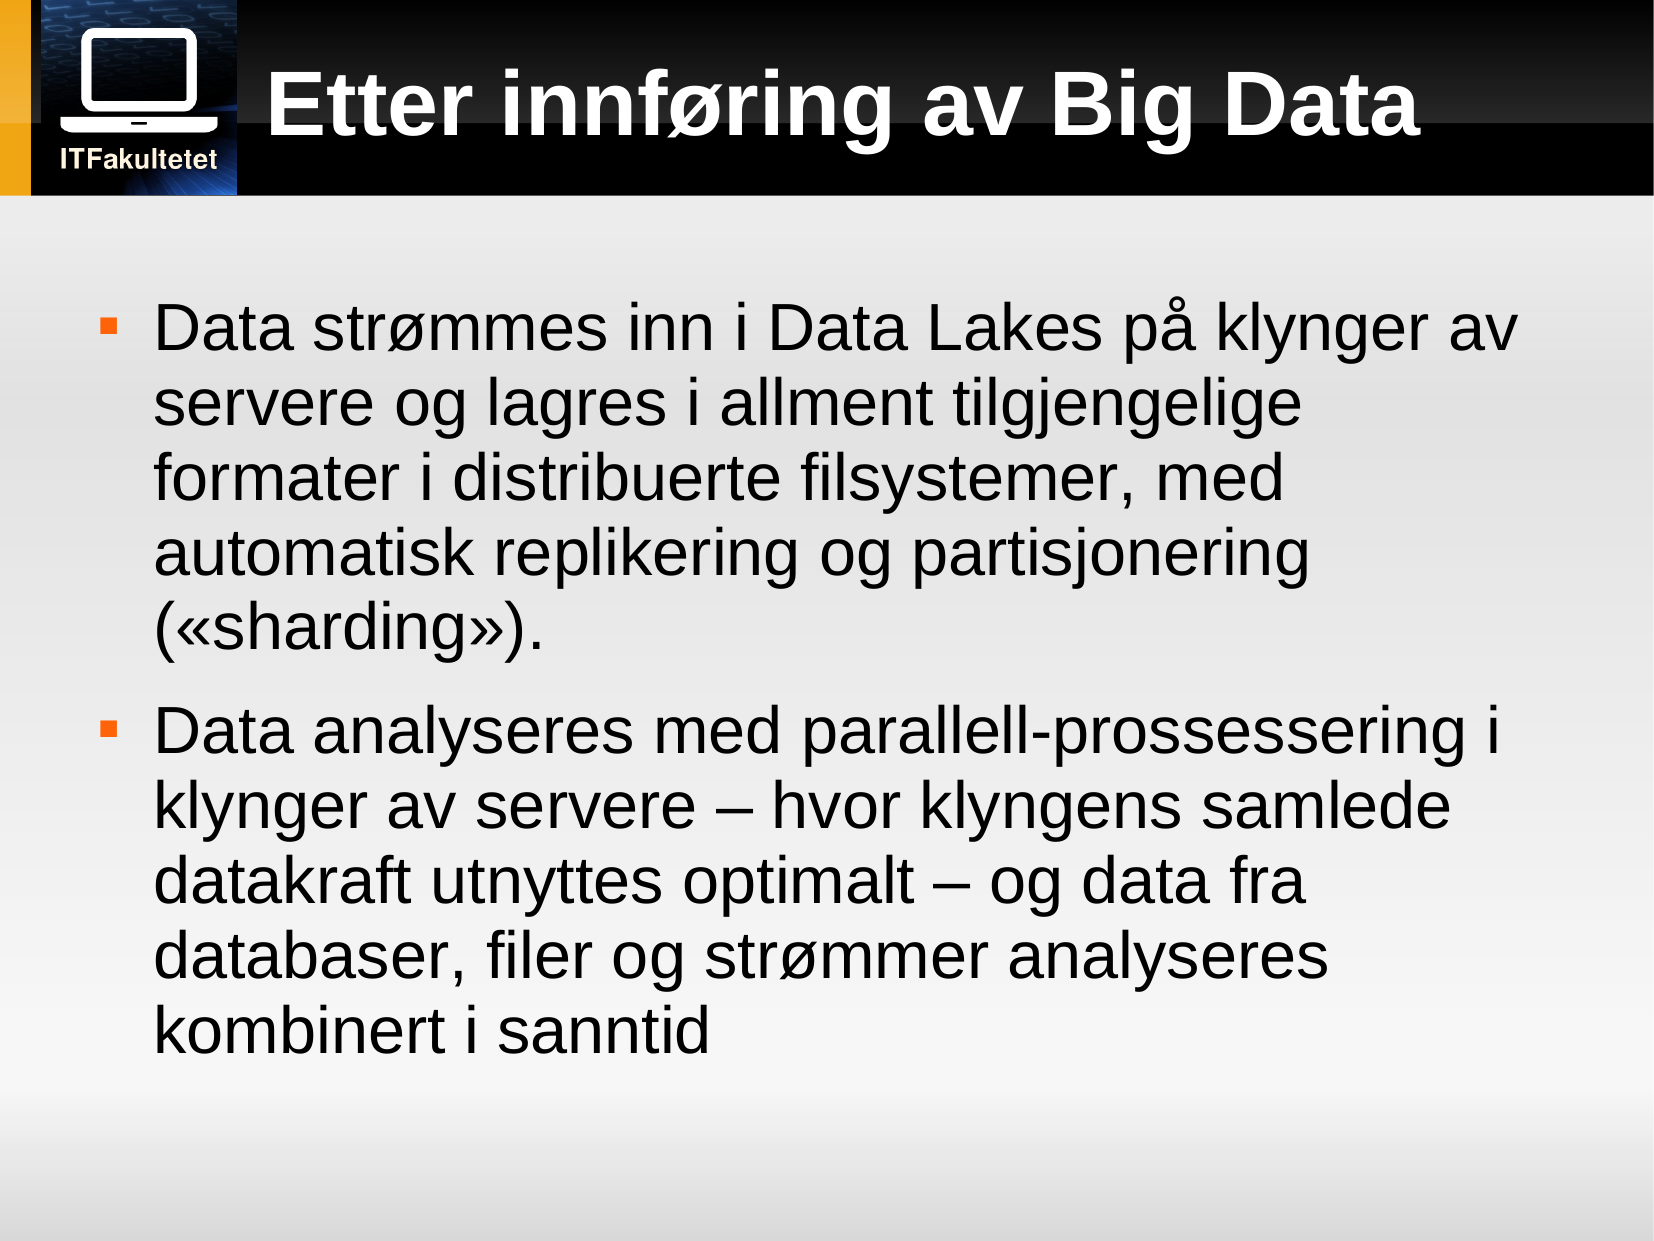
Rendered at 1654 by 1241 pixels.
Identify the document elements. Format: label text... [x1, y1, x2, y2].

title Etter innføring av Big Data [265, 0, 1565, 208]
list Data strømmes inn i Data Lakes på klynger av servere og lagres i allment tilgjengelige formater i distribuerte filsystemer, med automatisk replikering og partisjonering («sharding»). Data analyseres med parallell-prossessering i klynger av servere – hvor klyngens samlede datakraft utnyttes optimalt – og data fra databaser, filer og strømmer analyseres kombinert i sanntid [82, 290, 1571, 1109]
picture [0, 0, 1654, 1241]
